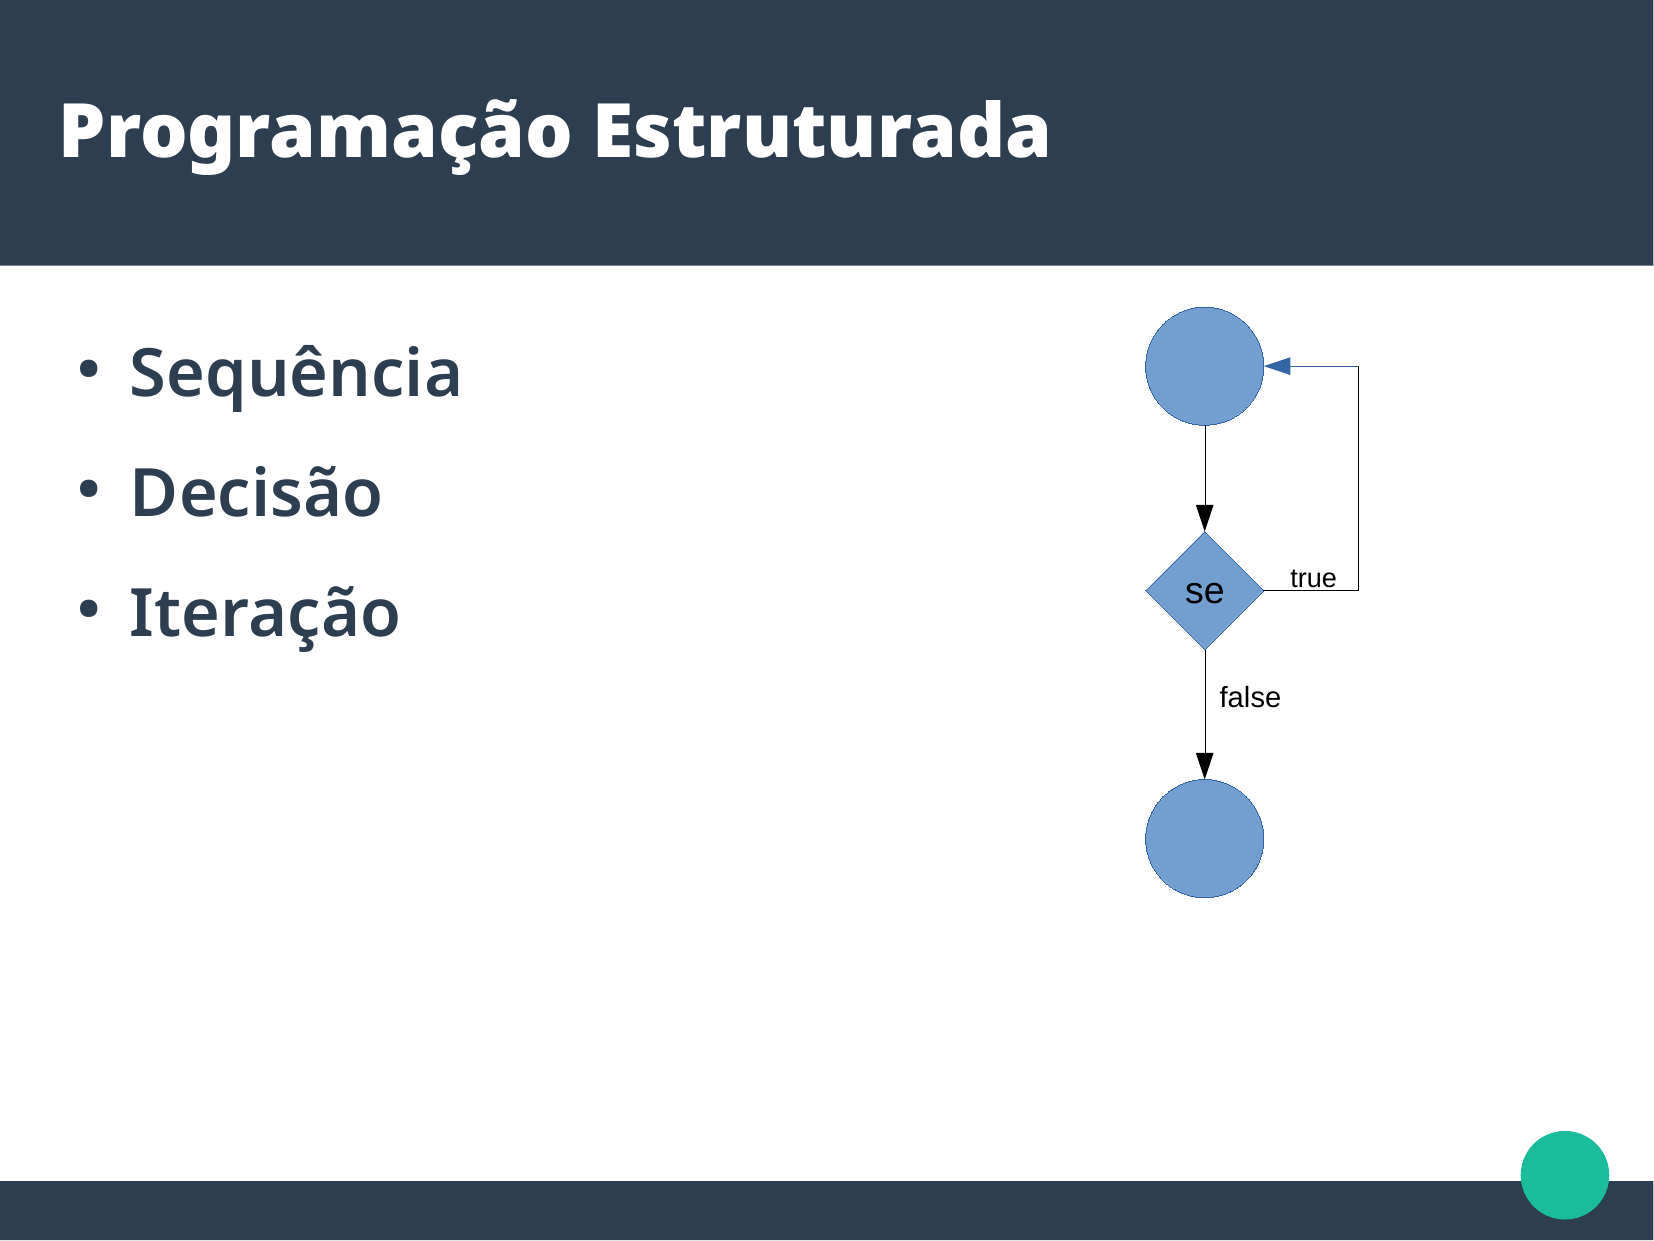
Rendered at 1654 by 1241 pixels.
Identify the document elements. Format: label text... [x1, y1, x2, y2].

text_box true [1275, 555, 1371, 601]
text_box [1145, 779, 1264, 898]
list Sequência Decisão Iteração [59, 324, 809, 1152]
text_box false [1204, 673, 1359, 721]
title Programação Estruturada [59, 49, 1595, 207]
text_box [1145, 307, 1264, 426]
text_box se [1145, 531, 1264, 650]
